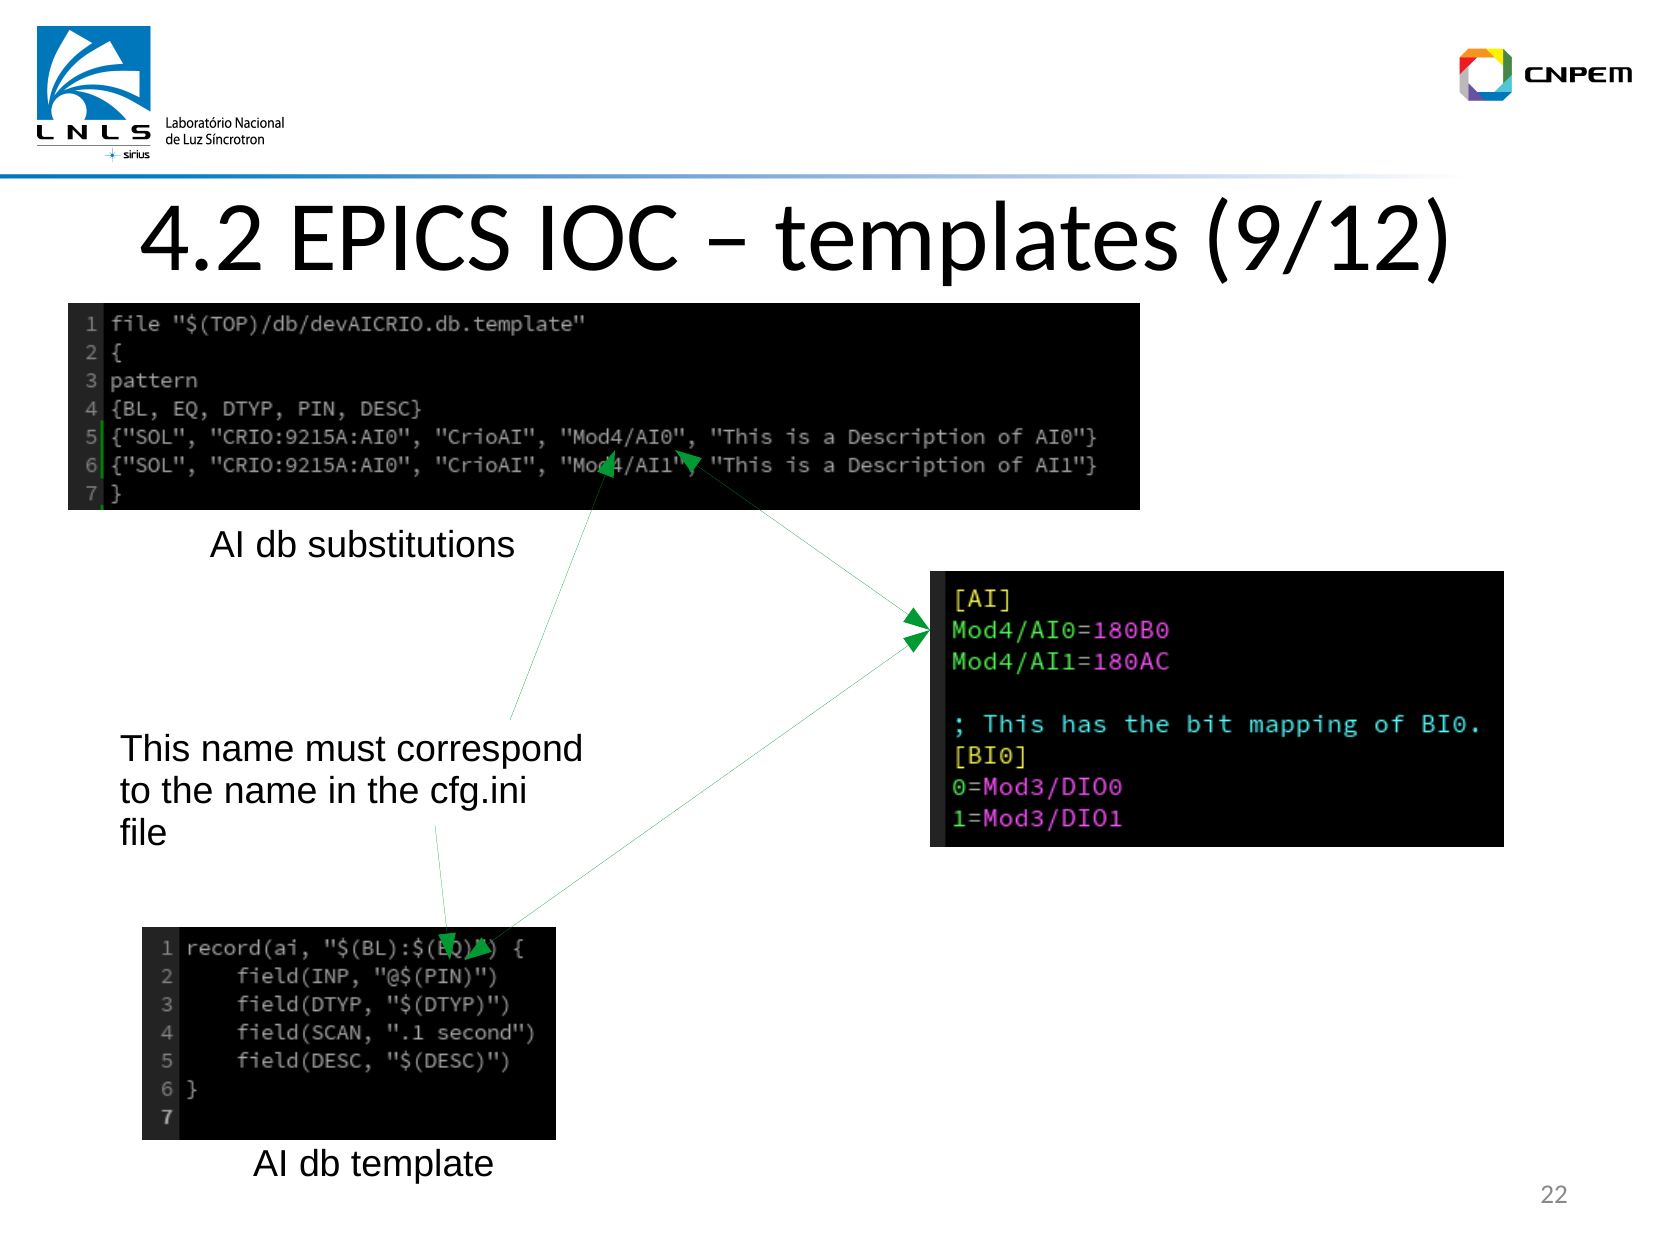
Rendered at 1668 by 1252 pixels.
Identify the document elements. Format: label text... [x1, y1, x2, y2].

text_box AI db template [238, 1134, 586, 1234]
text_box 4.2 EPICS IOC – templates (9/12) [139, 145, 1580, 346]
text_box This name must correspond to the name in the cfg.ini file [105, 720, 600, 861]
picture [0, 0, 1668, 1251]
text_box AI db substitutions [195, 516, 542, 616]
